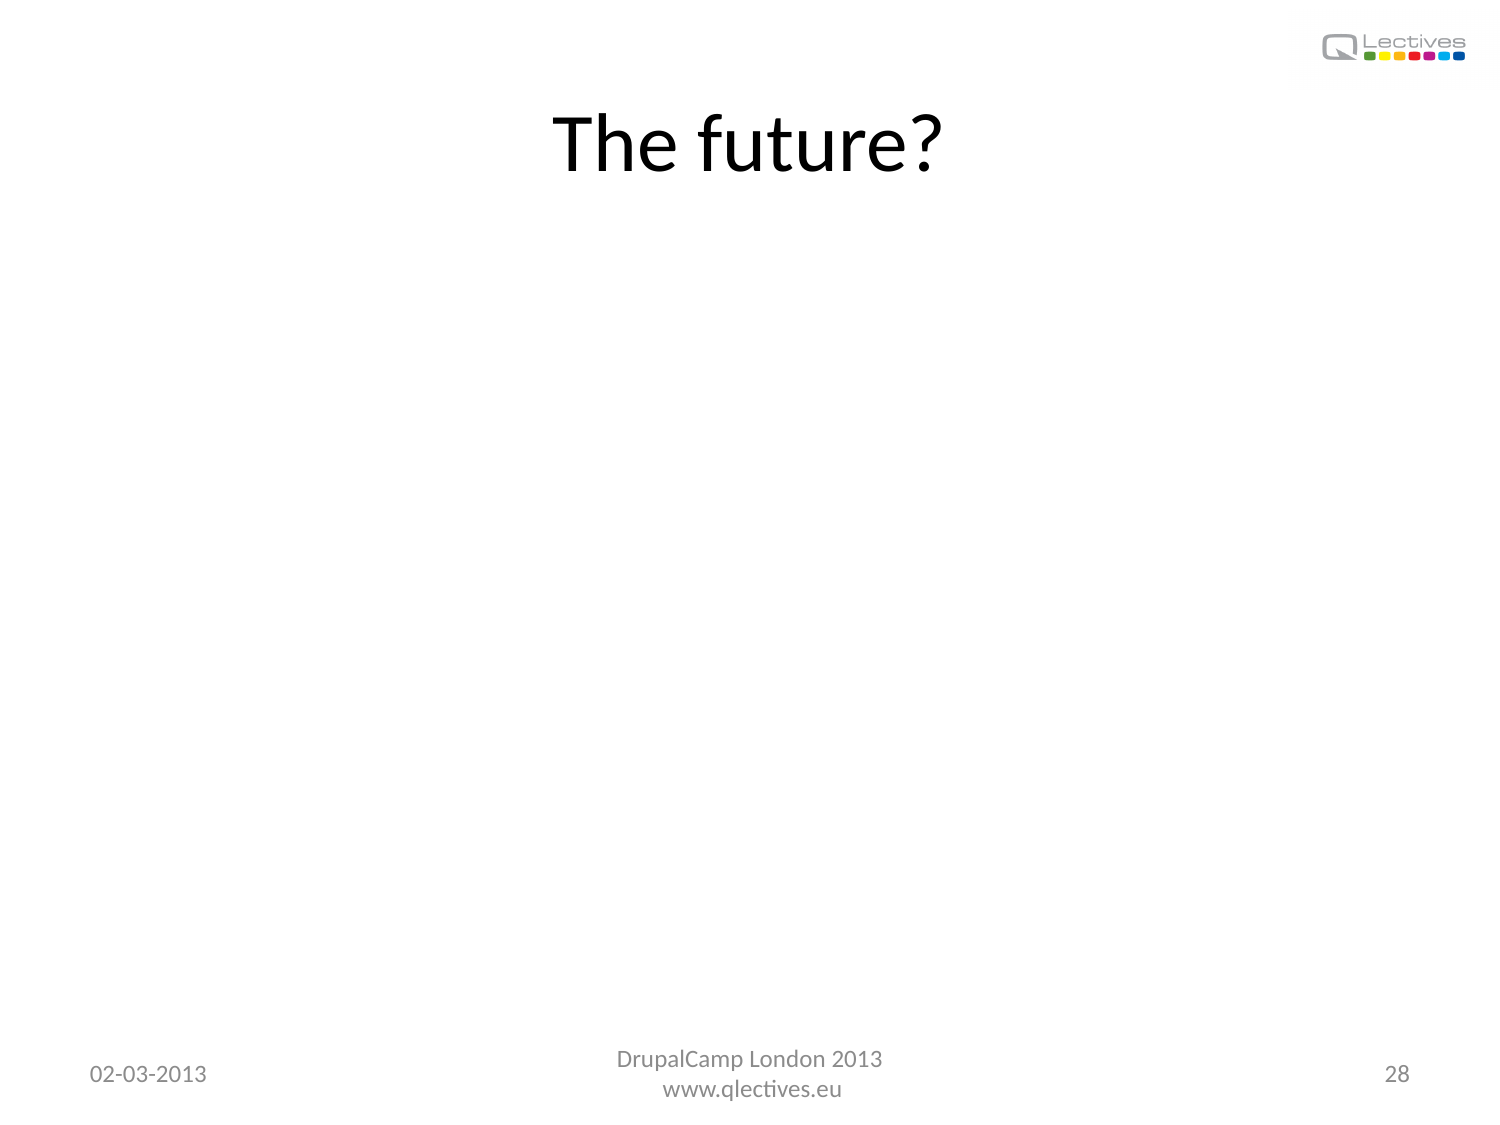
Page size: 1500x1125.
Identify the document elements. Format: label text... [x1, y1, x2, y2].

picture [1288, 9, 1500, 90]
text_box The future? [74, 44, 1425, 233]
text_box 02-03-2013 [74, 1042, 425, 1103]
text_box DrupalCamp London 2013 www.qlectives.eu [512, 1042, 988, 1103]
text_box <number> [1074, 1042, 1425, 1103]
